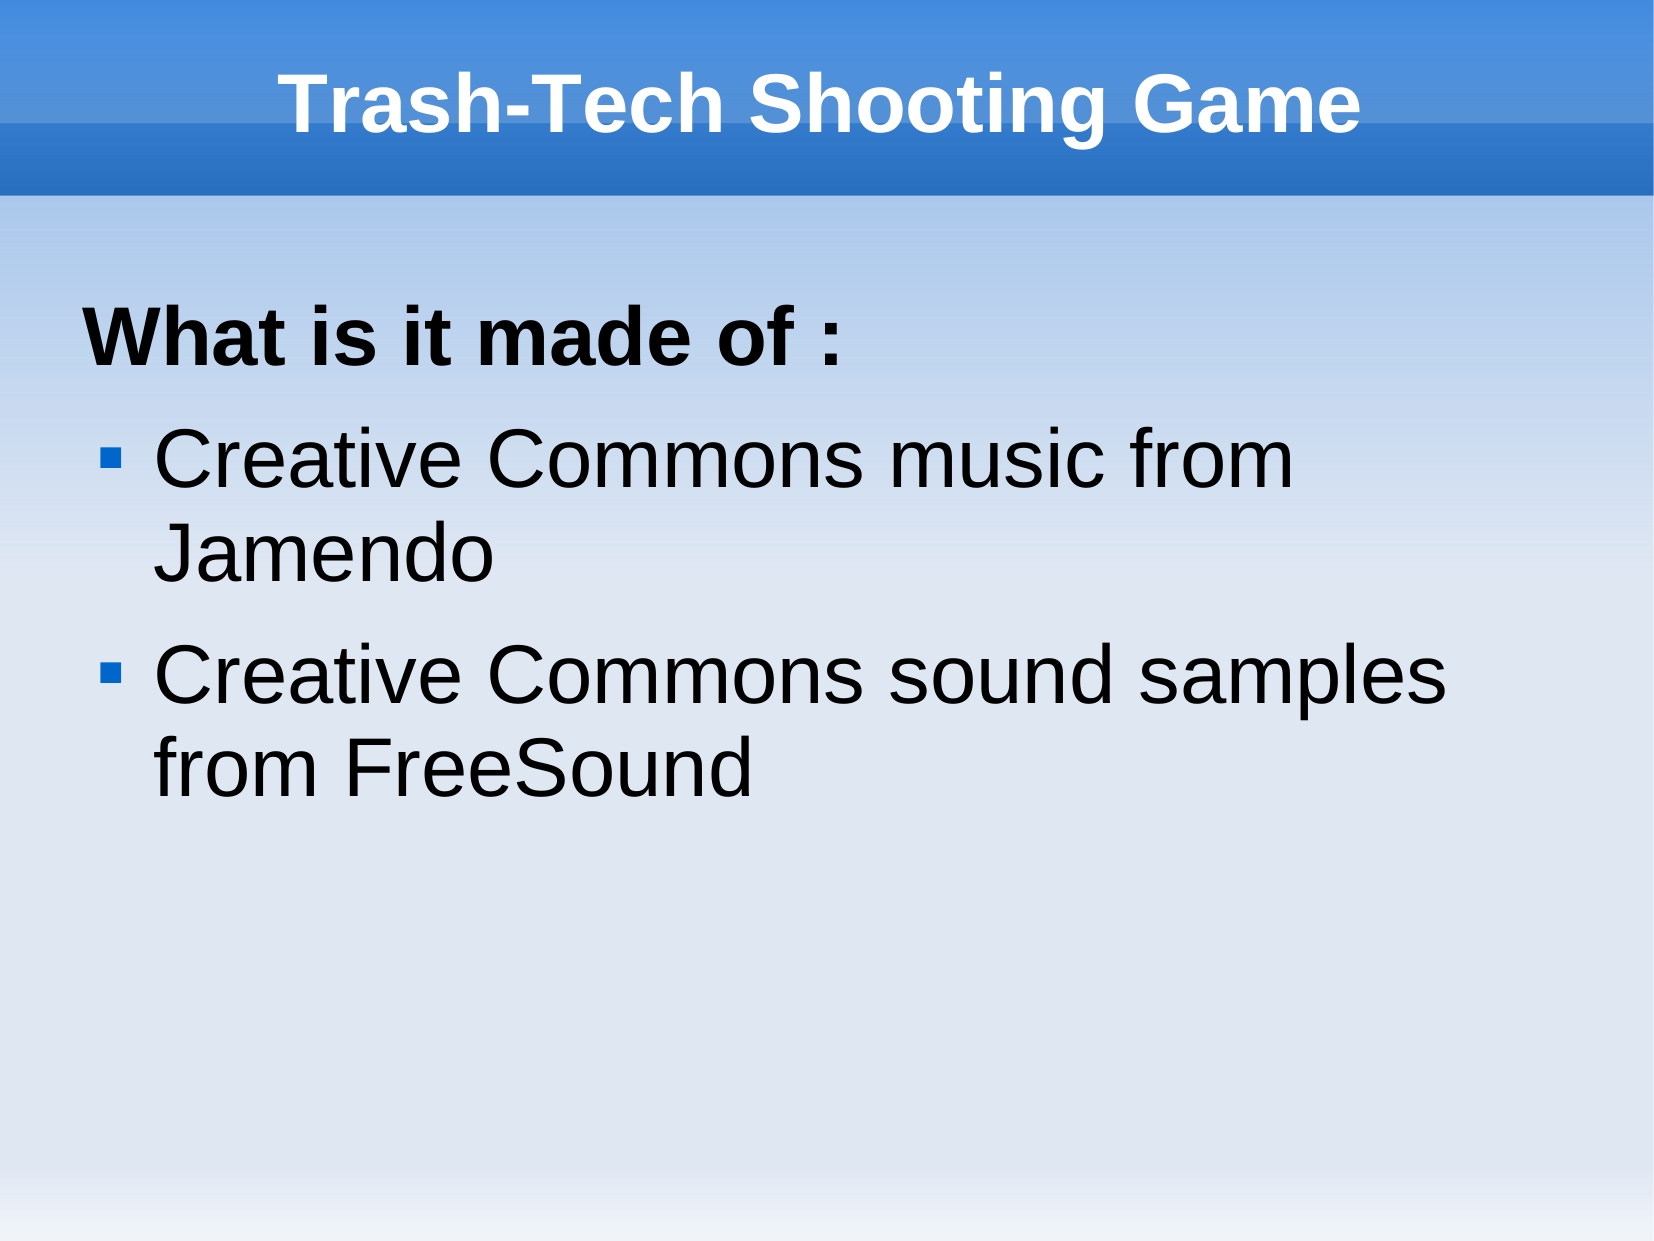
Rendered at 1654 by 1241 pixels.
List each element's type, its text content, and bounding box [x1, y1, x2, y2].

title Trash-Tech Shooting Game [76, 7, 1565, 200]
picture [0, 0, 1654, 1241]
list What is it made of : Creative Commons music from Jamendo Creative Commons sound samples from FreeSound [82, 290, 1571, 1094]
